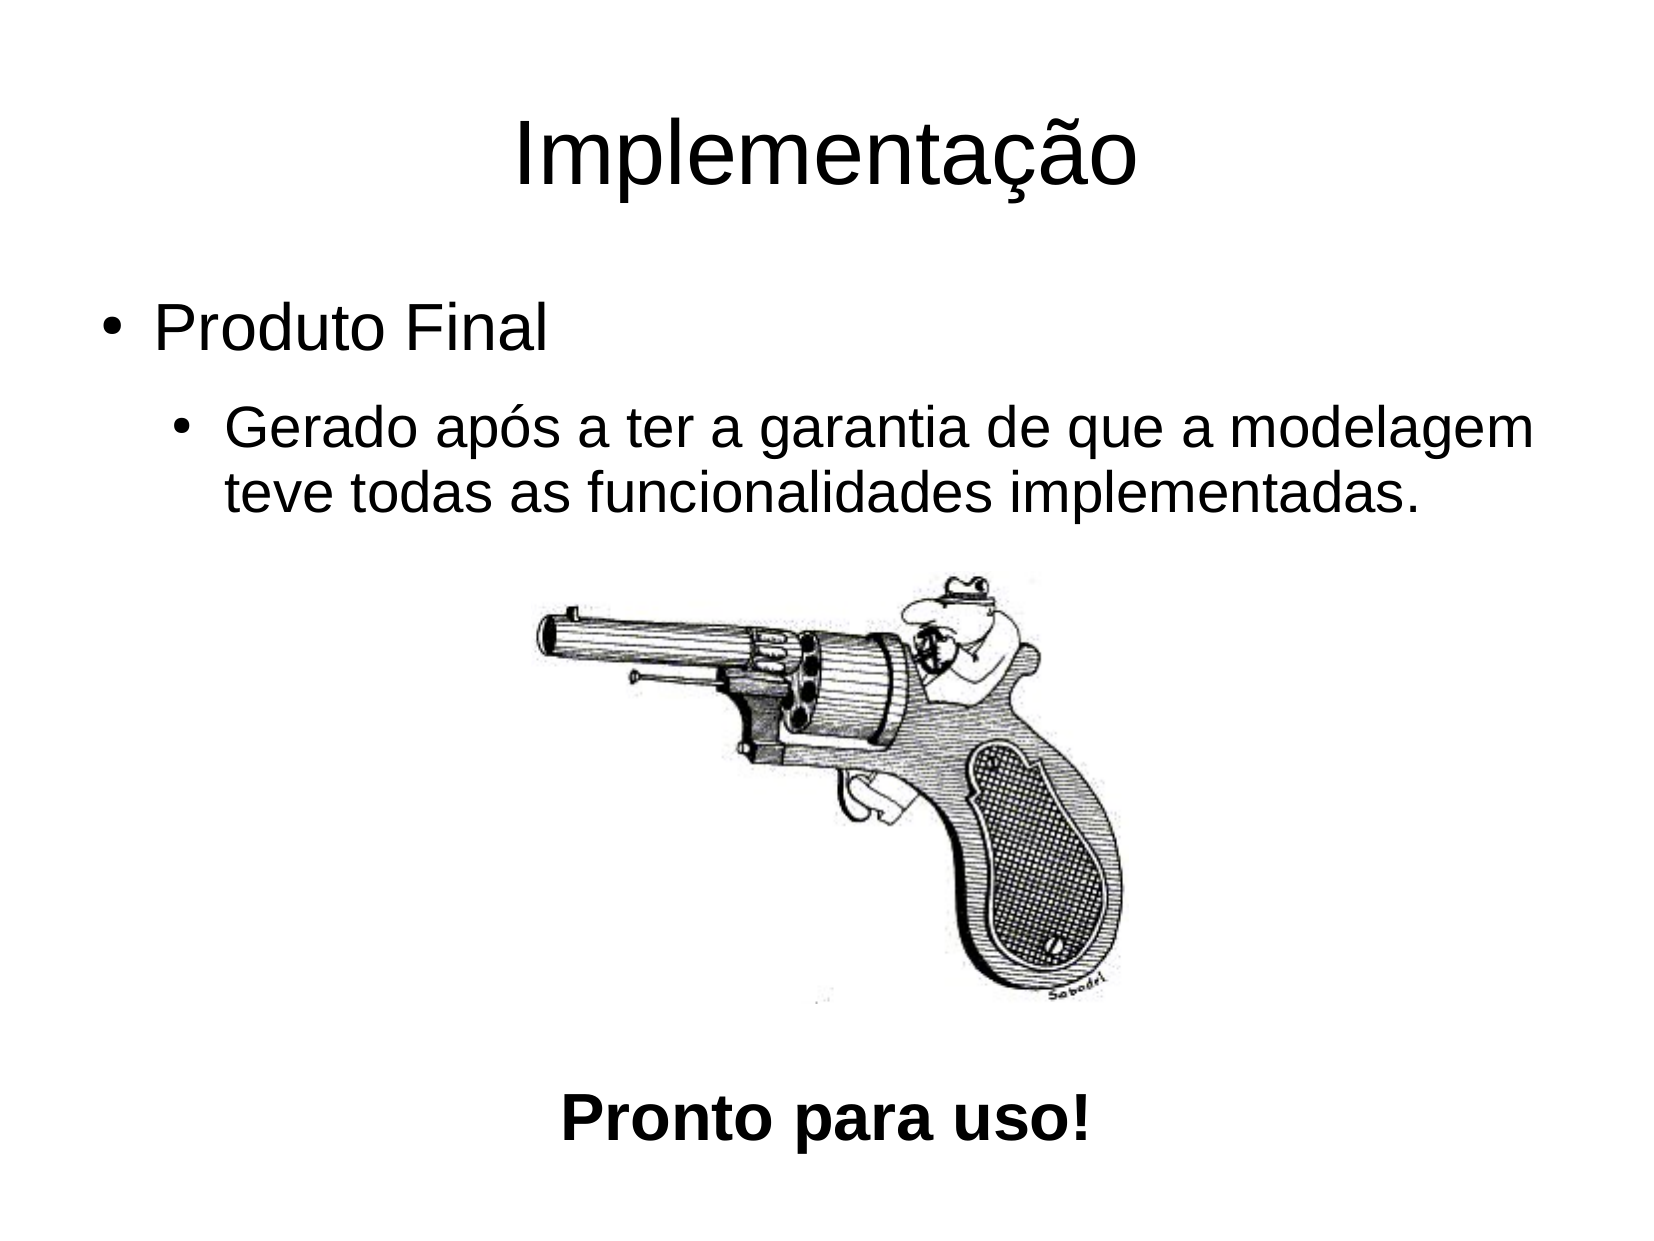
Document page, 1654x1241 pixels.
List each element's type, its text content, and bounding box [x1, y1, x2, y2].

list Produto Final Gerado após a ter a garantia de que a modelagem teve todas as funcionalidades implementadas. Pronto para uso! [82, 290, 1571, 1152]
picture [531, 571, 1129, 1004]
title Implementação [82, 56, 1571, 250]
